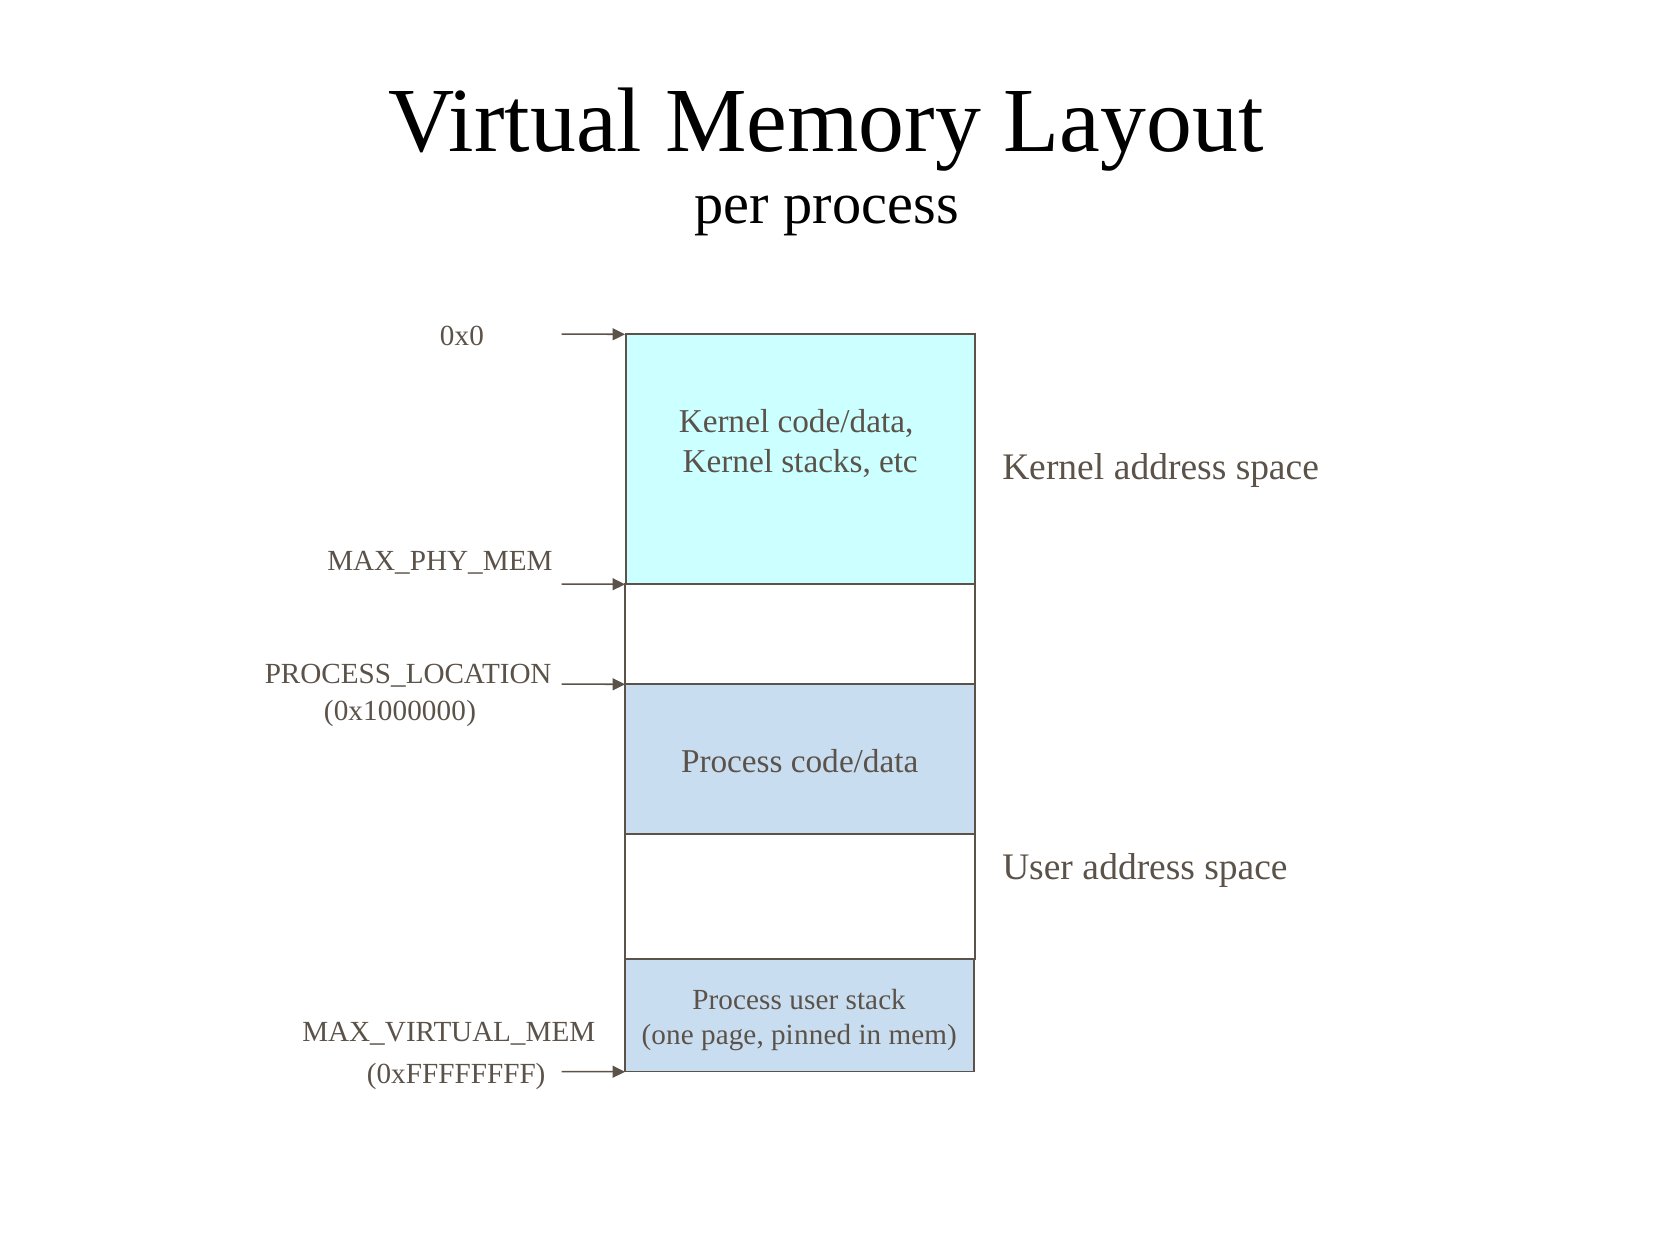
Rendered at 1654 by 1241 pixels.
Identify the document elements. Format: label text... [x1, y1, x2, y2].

text_box [624, 833, 975, 959]
text_box Kernel code/data, Kernel stacks, etc [625, 334, 975, 583]
text_box MAX_VIRTUAL_MEM [287, 1004, 611, 1055]
text_box 0x0 [424, 308, 499, 360]
text_box PROCESS_LOCATION [249, 646, 567, 697]
text_box User address space [987, 833, 1388, 895]
text_box MAX_PHY_MEM [312, 533, 568, 585]
text_box Kernel address space [987, 433, 1388, 495]
text_box Process code/data [624, 684, 975, 833]
text_box (0xFFFFFFFF) [337, 1046, 576, 1097]
text_box Process user stack (one page, pinned in mem) [624, 958, 974, 1072]
text_box [624, 583, 975, 684]
text_box (0x1000000) [299, 683, 501, 735]
title Virtual Memory Layout per process [82, 49, 1571, 257]
